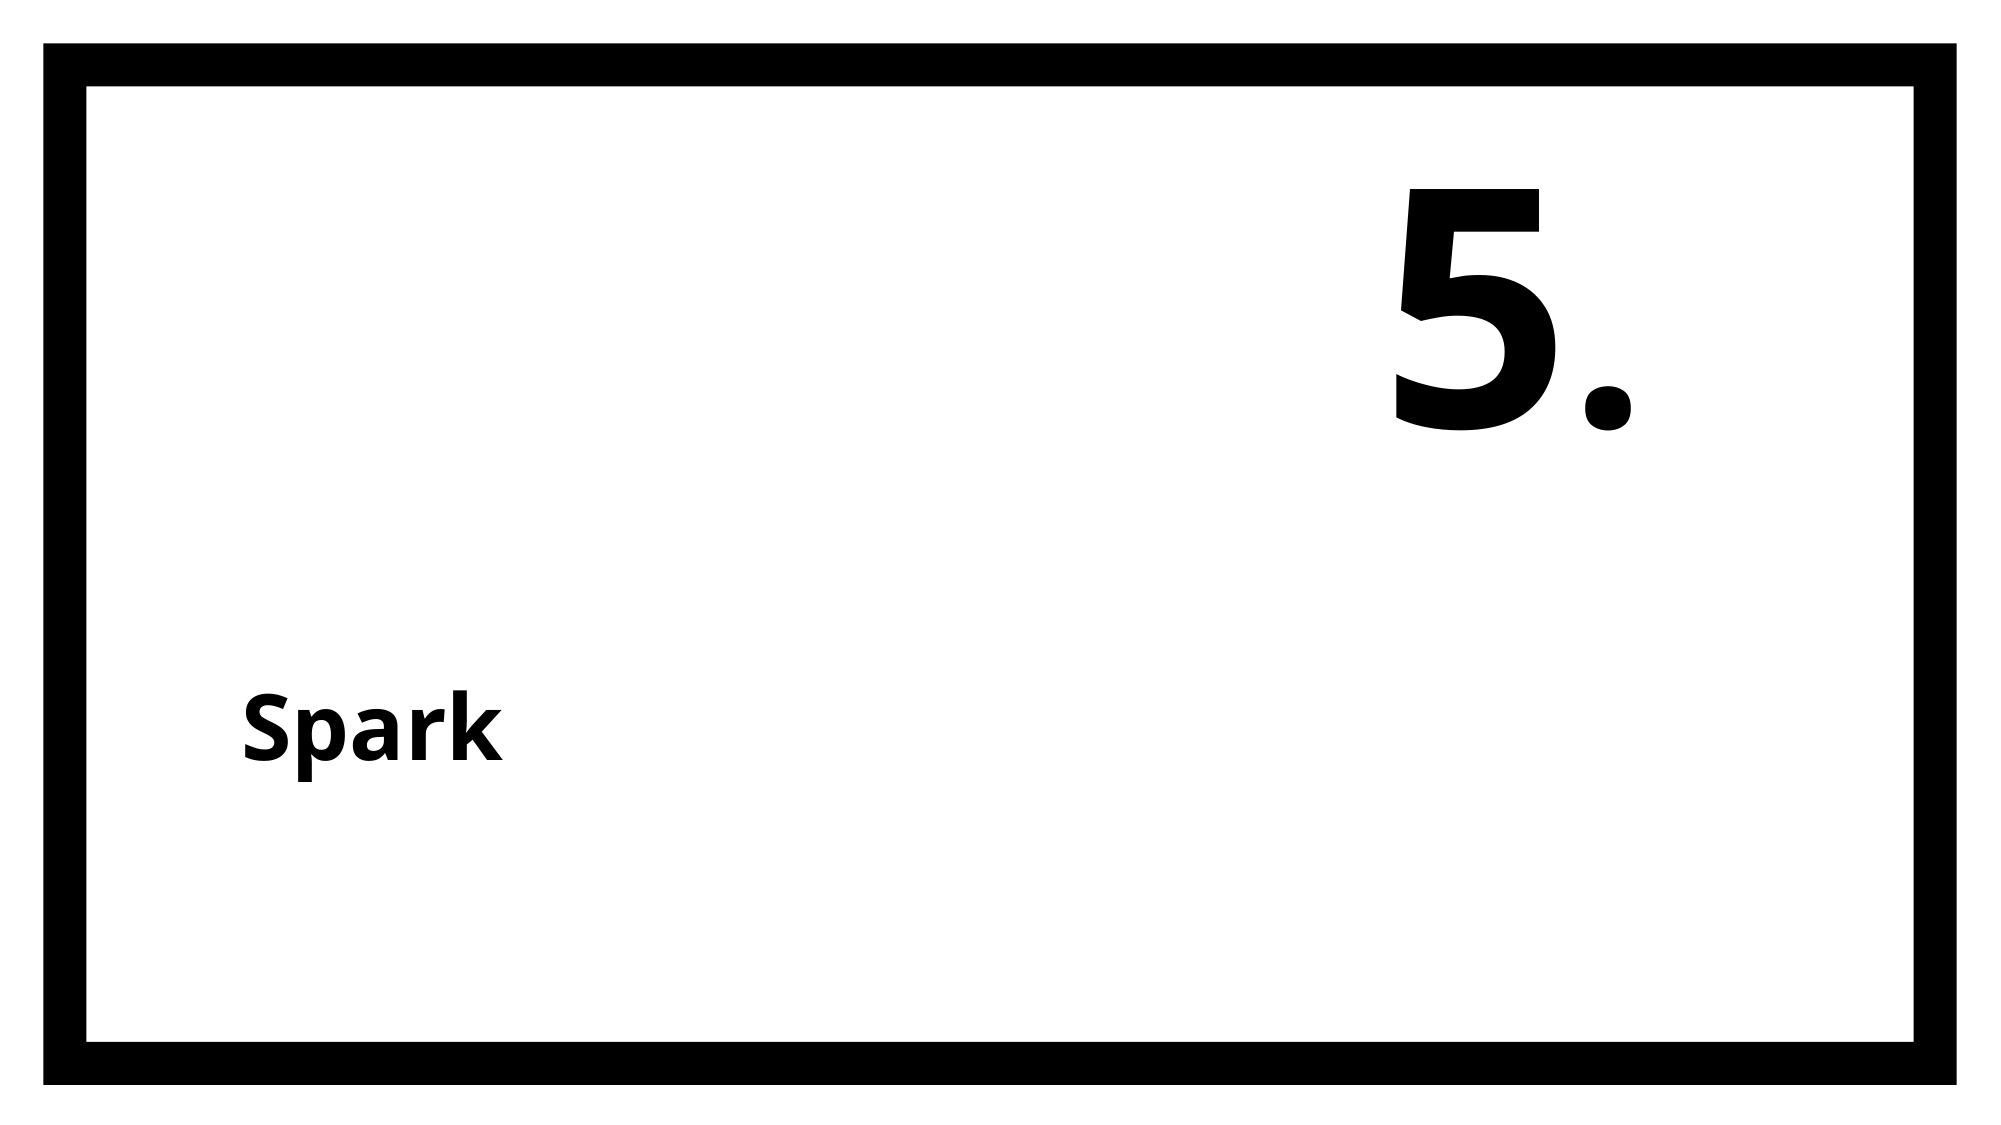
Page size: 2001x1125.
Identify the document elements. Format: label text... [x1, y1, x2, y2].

text_box 5. [1360, 73, 1849, 497]
text_box Spark [221, 546, 1305, 801]
